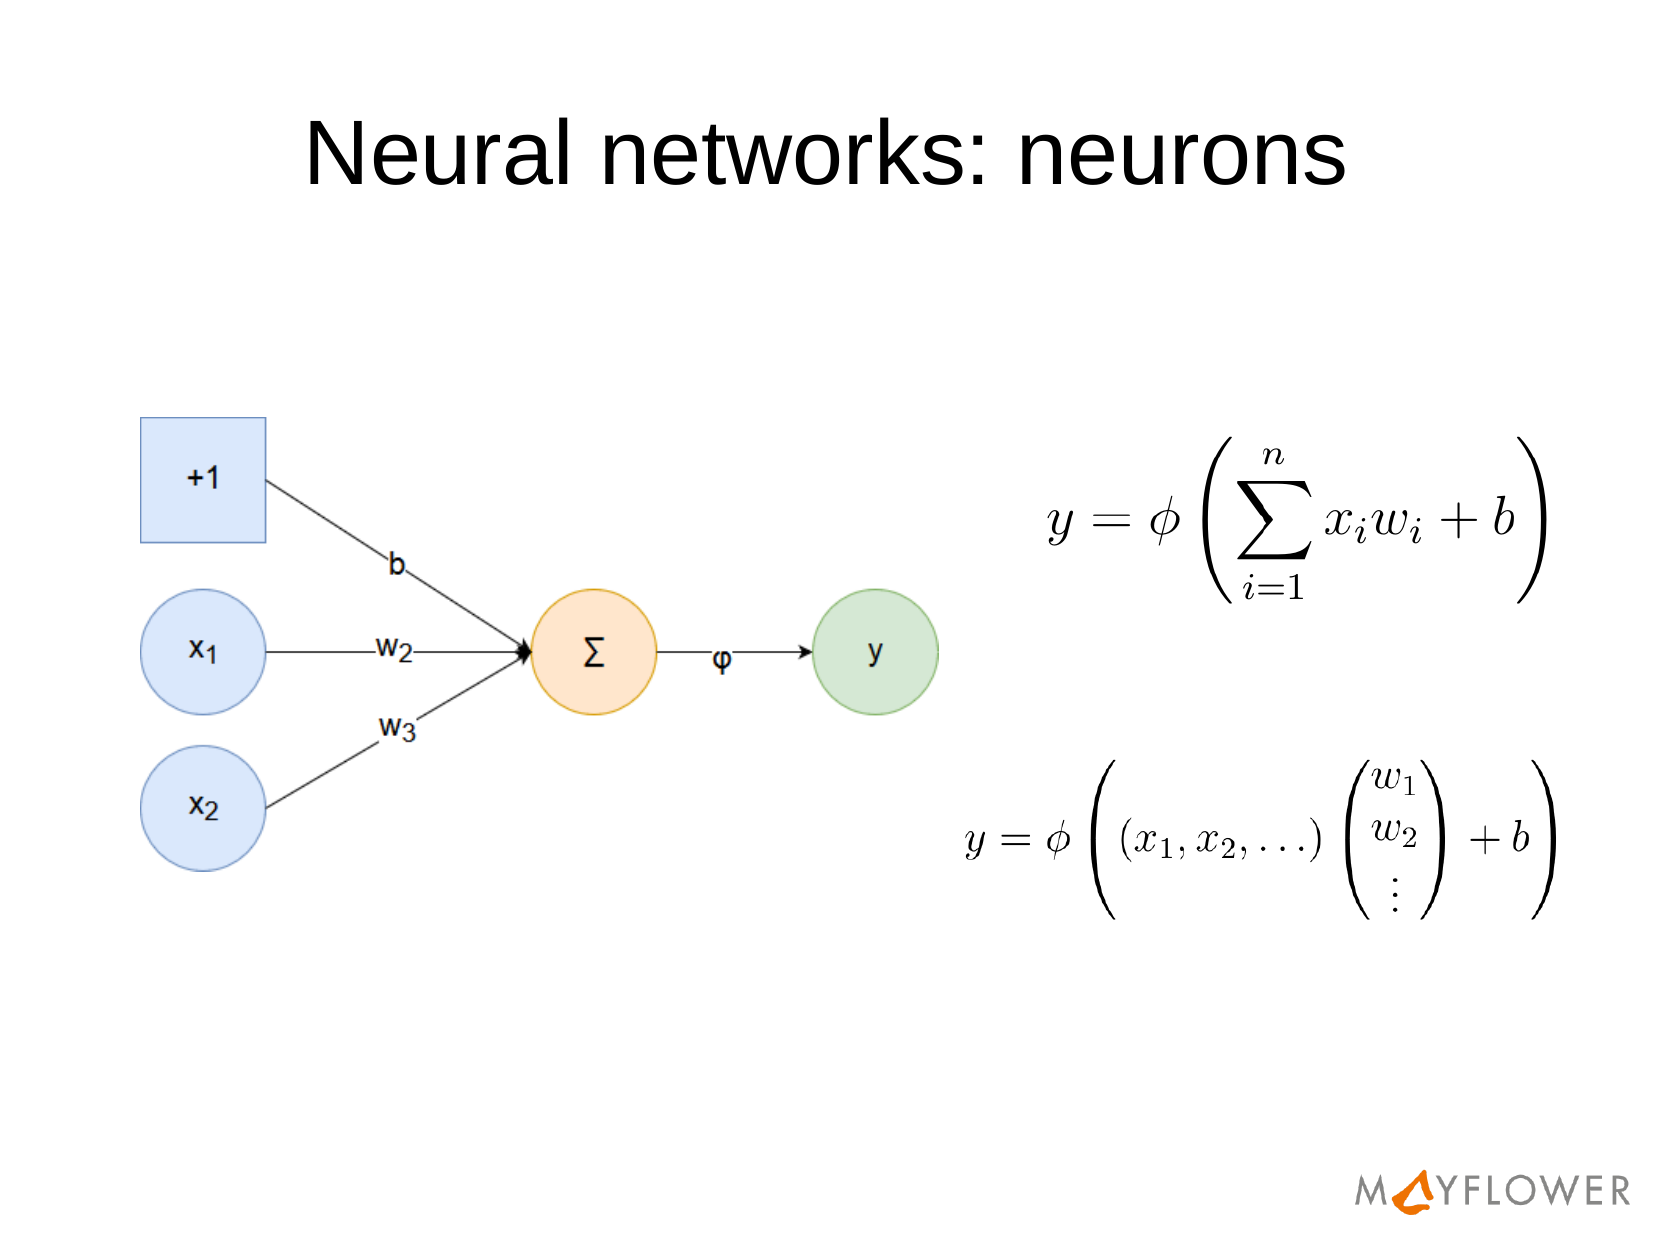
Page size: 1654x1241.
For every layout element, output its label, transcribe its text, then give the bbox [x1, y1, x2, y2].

picture [1021, 400, 1589, 632]
picture [140, 417, 1589, 940]
title Neural networks: neurons [82, 49, 1571, 257]
picture [1355, 1169, 1630, 1215]
